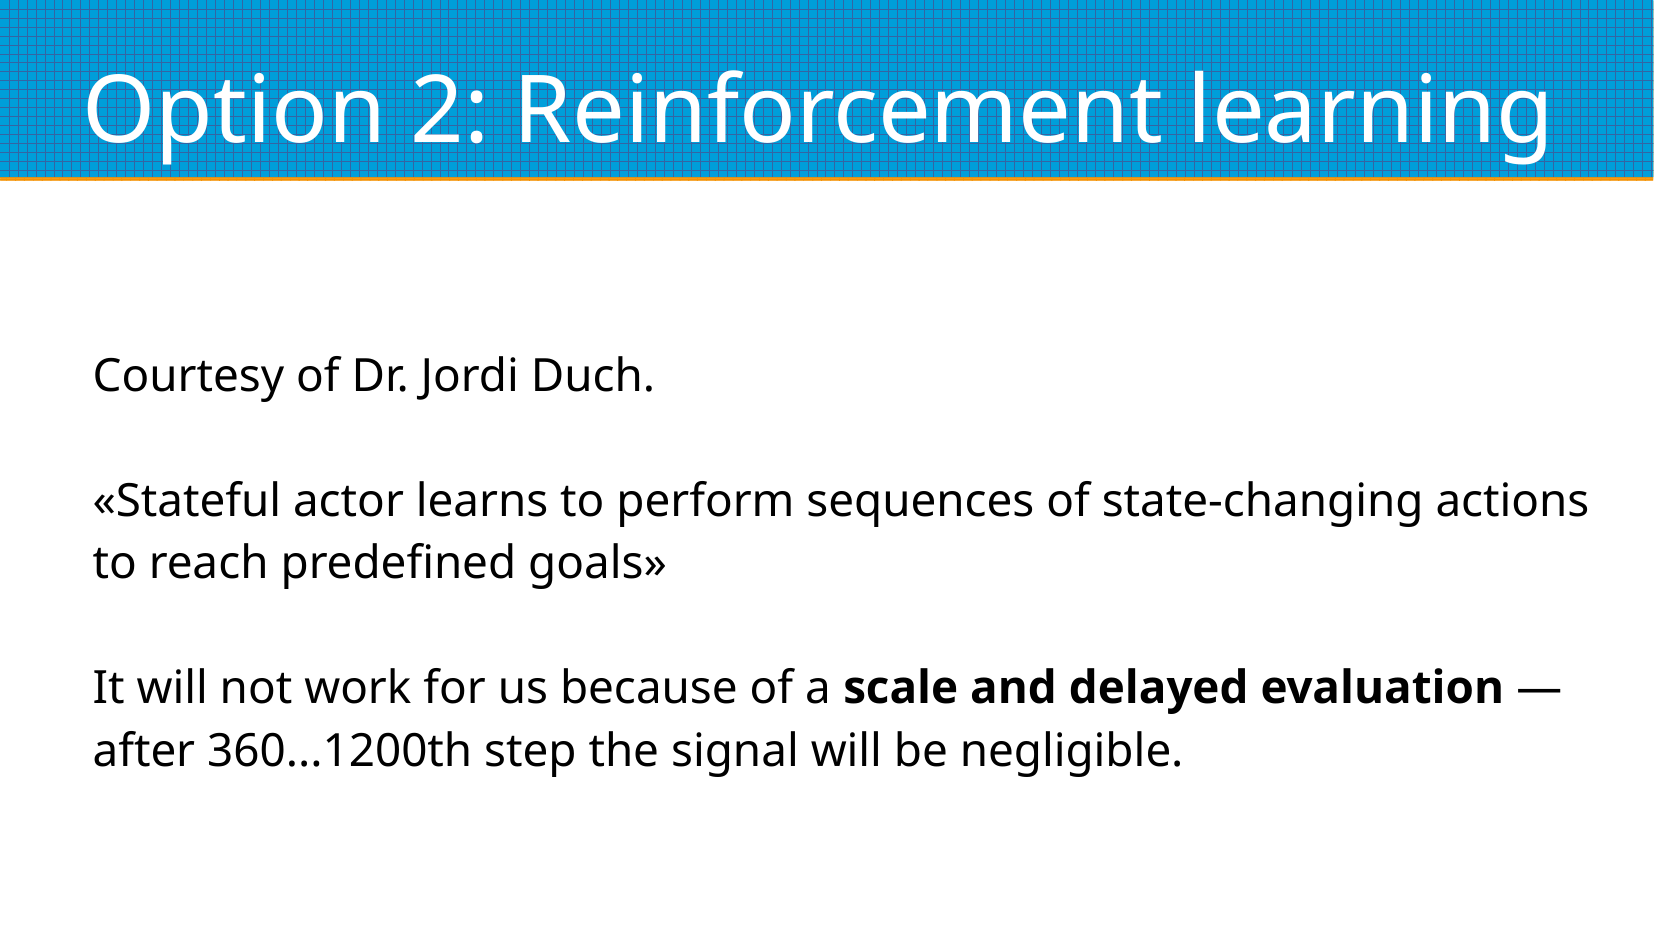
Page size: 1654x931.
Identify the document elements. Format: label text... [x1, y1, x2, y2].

text_box Courtesy of Dr. Jordi Duch. «Stateful actor learns to perform sequences of state-changing actions to reach predefined goals» It will not work for us because of a scale and delayed evaluation — after 360...1200th step the signal will be negligible. [86, 206, 1625, 916]
title Option 2: Reinforcement learning [82, 14, 1571, 171]
